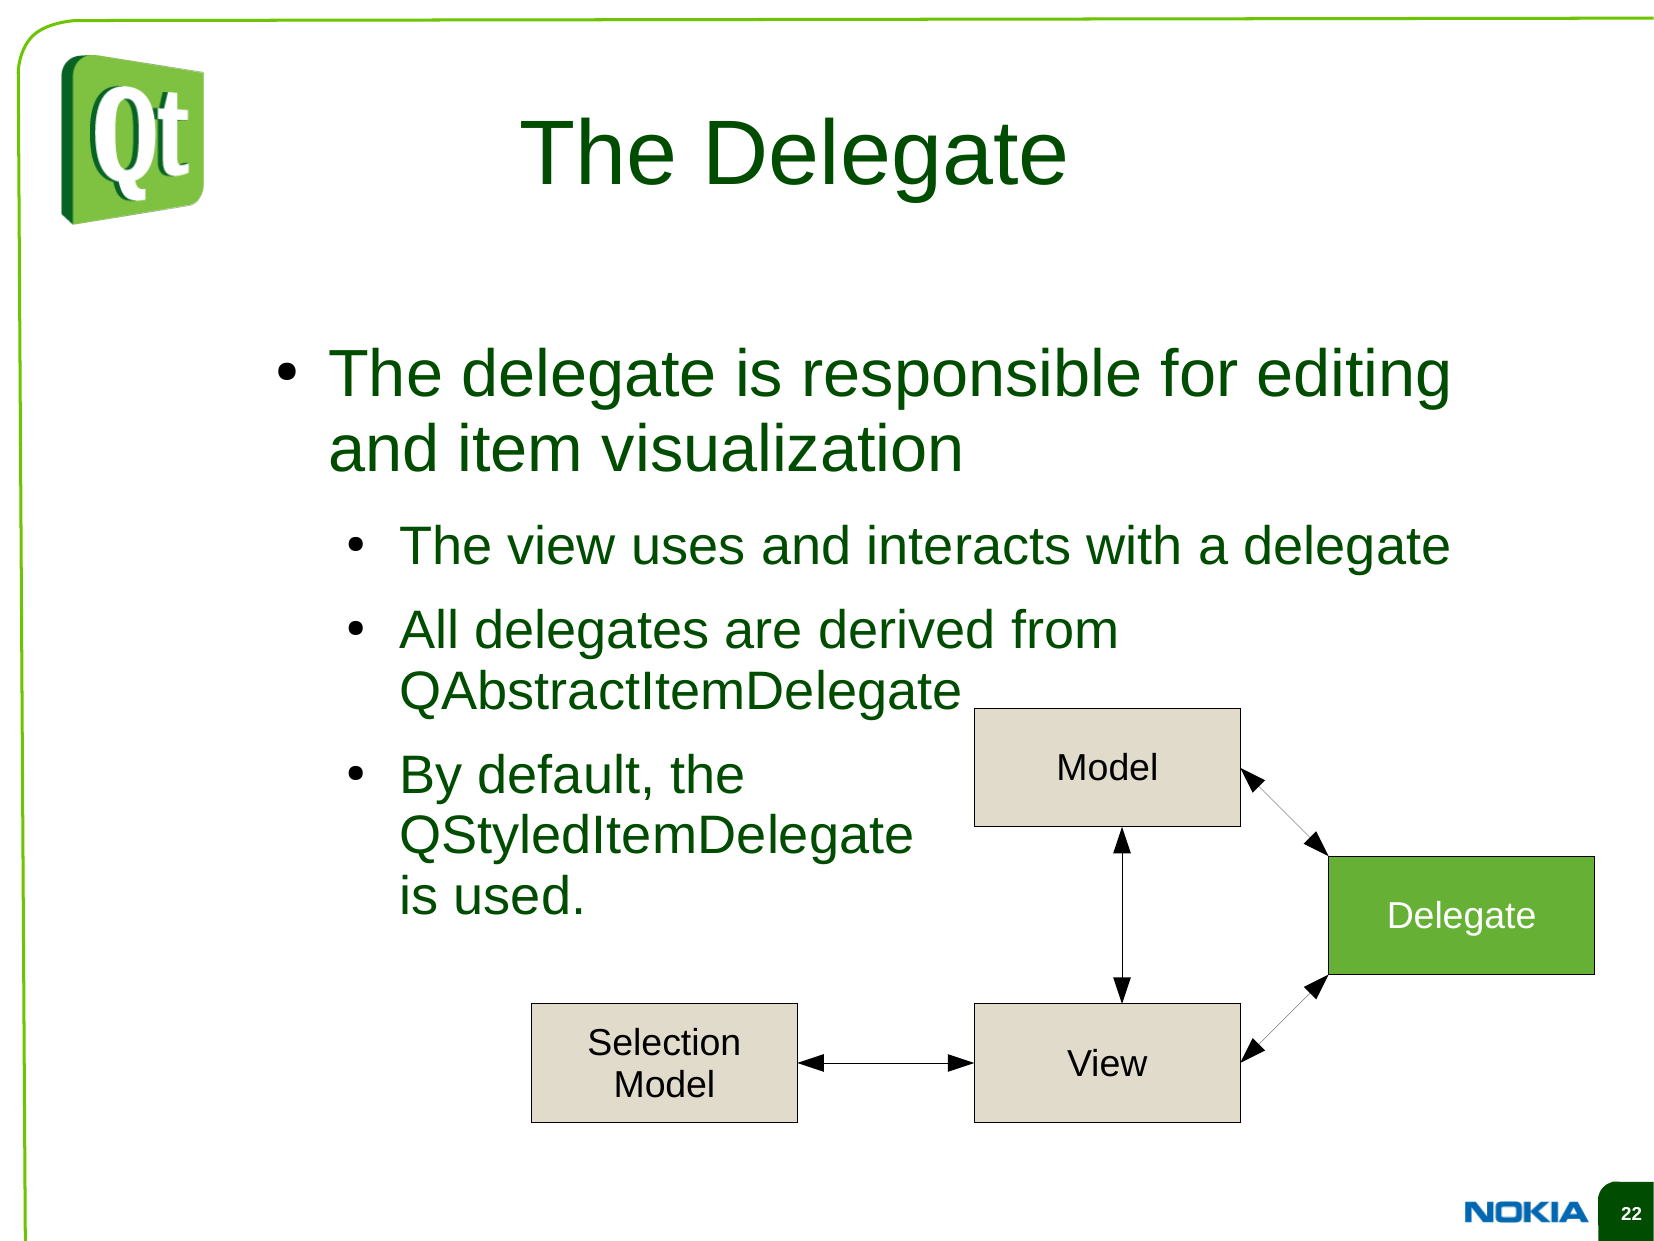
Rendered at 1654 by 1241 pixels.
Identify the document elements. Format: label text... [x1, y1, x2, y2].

list The delegate is responsible for editing and item visualization The view uses and interacts with a delegate All delegates are derived from QAbstractItemDelegate By default, the QStyledItemDelegate is used. [257, 336, 1577, 926]
picture [61, 55, 204, 225]
text_box Selection Model [531, 1003, 798, 1123]
title The Delegate [257, 49, 1333, 257]
picture [1465, 1201, 1589, 1223]
text_box Delegate [1328, 856, 1595, 975]
text_box View [974, 1003, 1241, 1123]
